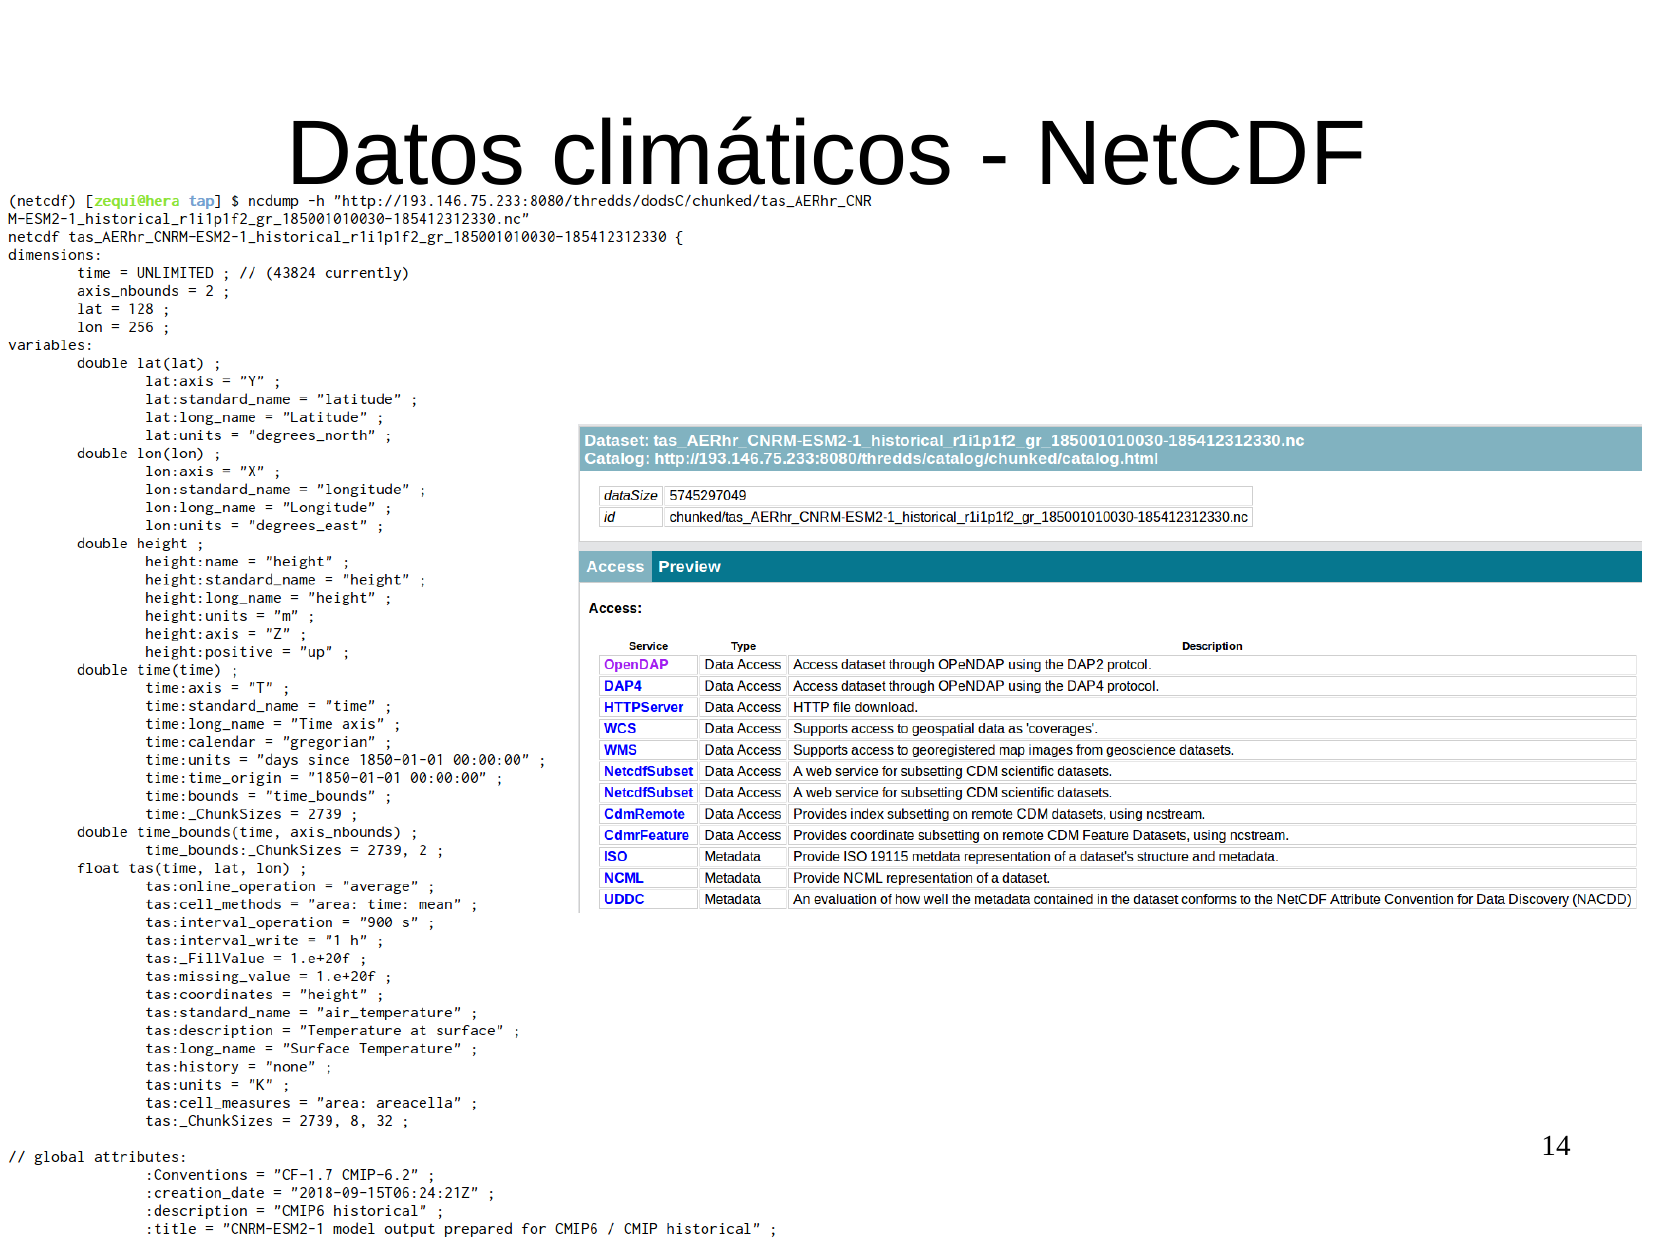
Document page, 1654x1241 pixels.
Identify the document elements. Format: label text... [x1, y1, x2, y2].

title Datos climáticos - NetCDF [82, 49, 1571, 257]
picture [8, 191, 1642, 1240]
